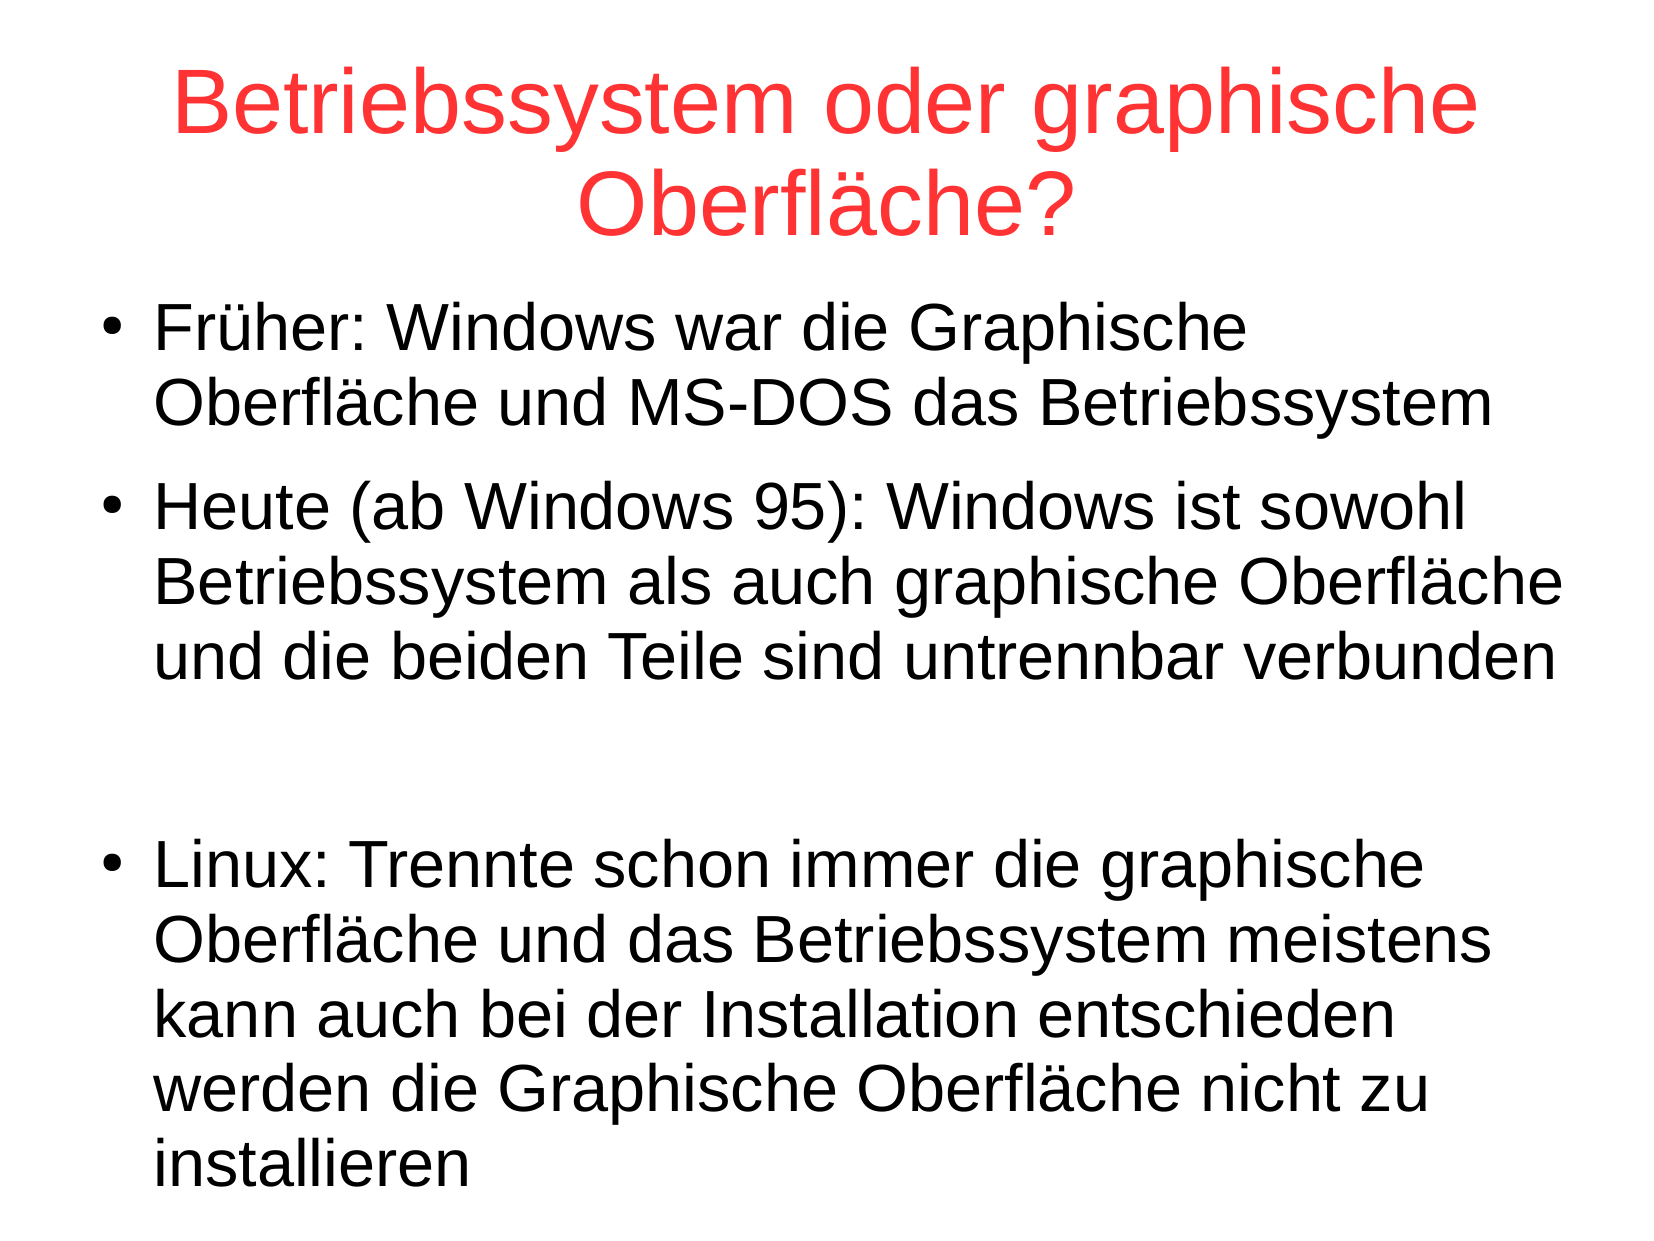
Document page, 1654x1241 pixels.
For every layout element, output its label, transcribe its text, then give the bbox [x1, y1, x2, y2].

title Betriebssystem oder graphische Oberfläche? [82, 49, 1571, 257]
list Früher: Windows war die Graphische Oberfläche und MS-DOS das Betriebssystem Heute (ab Windows 95): Windows ist sowohl Betriebssystem als auch graphische Oberfläche und die beiden Teile sind untrennbar verbunden Linux: Trennte schon immer die graphische Oberfläche und das Betriebssystem meistens kann auch bei der Installation entschieden werden die Graphische Oberfläche nicht zu installieren [82, 290, 1571, 1202]
